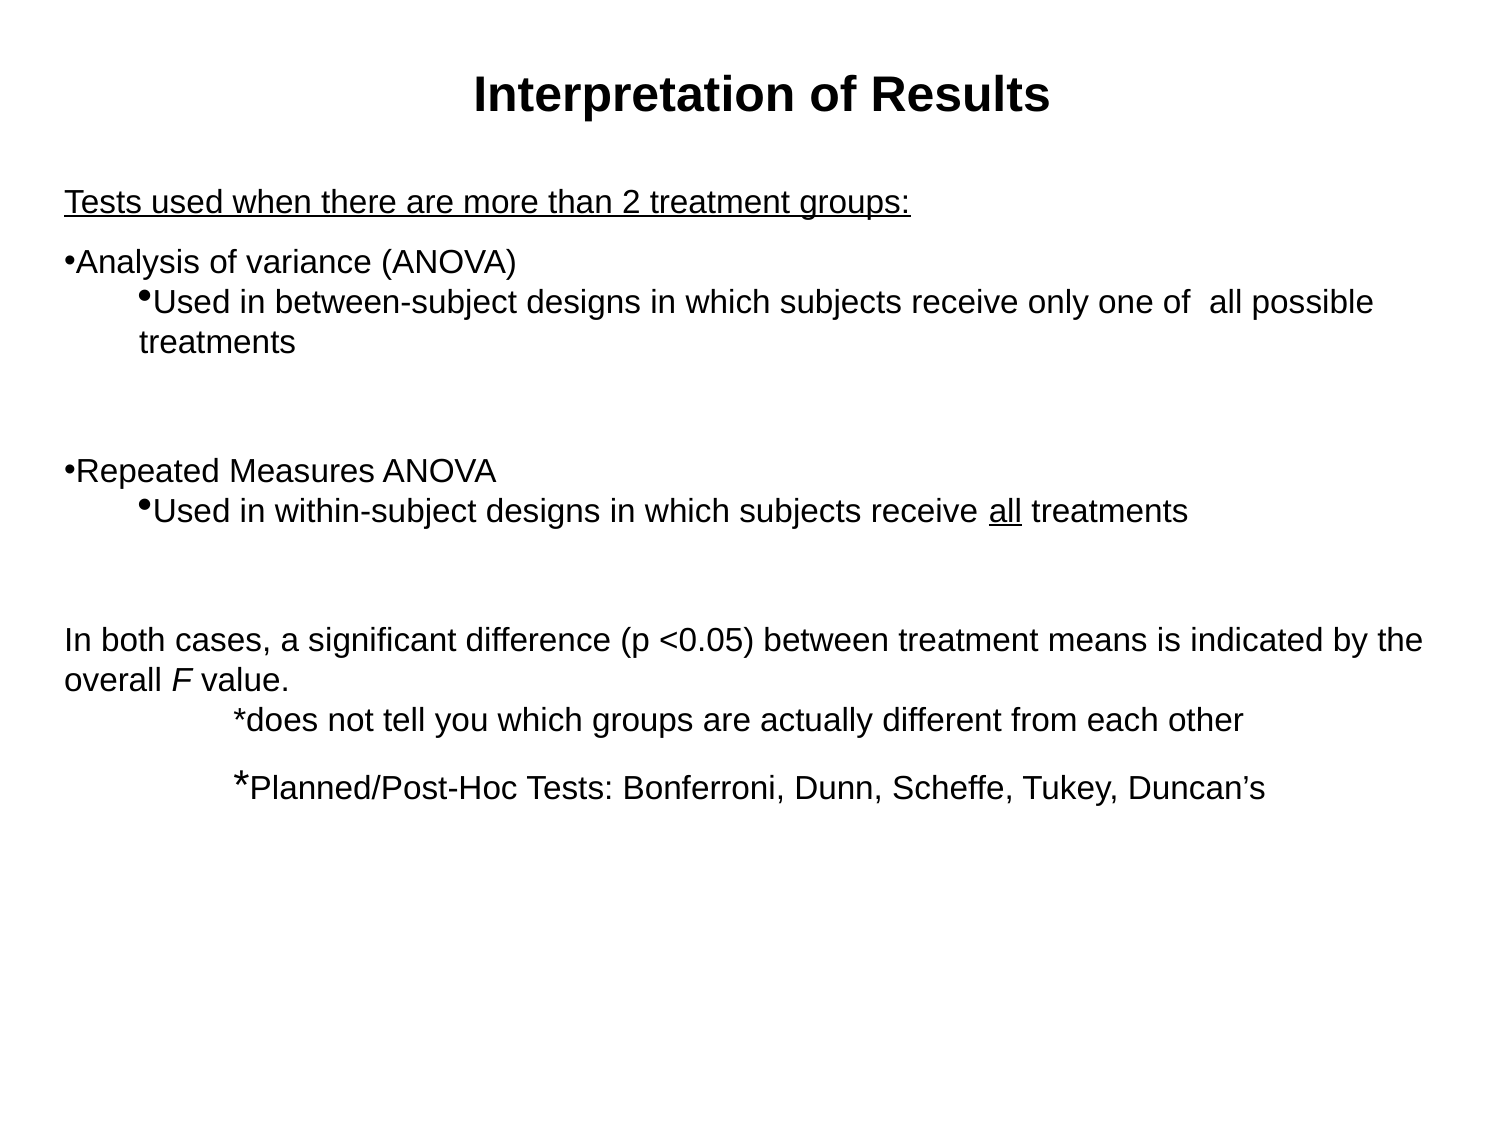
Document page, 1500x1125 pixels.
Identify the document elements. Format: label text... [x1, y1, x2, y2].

list Tests used when there are more than 2 treatment groups: Analysis of variance (ANOVA) Used in between-subject designs in which subjects receive only one of all possible treatments Repeated Measures ANOVA Used in within-subject designs in which subjects receive all treatments In both cases, a significant difference (p <0.05) between treatment means is indicated by the overall F value. *does not tell you which groups are actually different from each other *Planned/Post-Hoc Tests: Bonferroni, Dunn, Scheffe, Tukey, Duncan’s [49, 172, 1477, 1125]
text_box Interpretation of Results [458, 54, 1067, 130]
